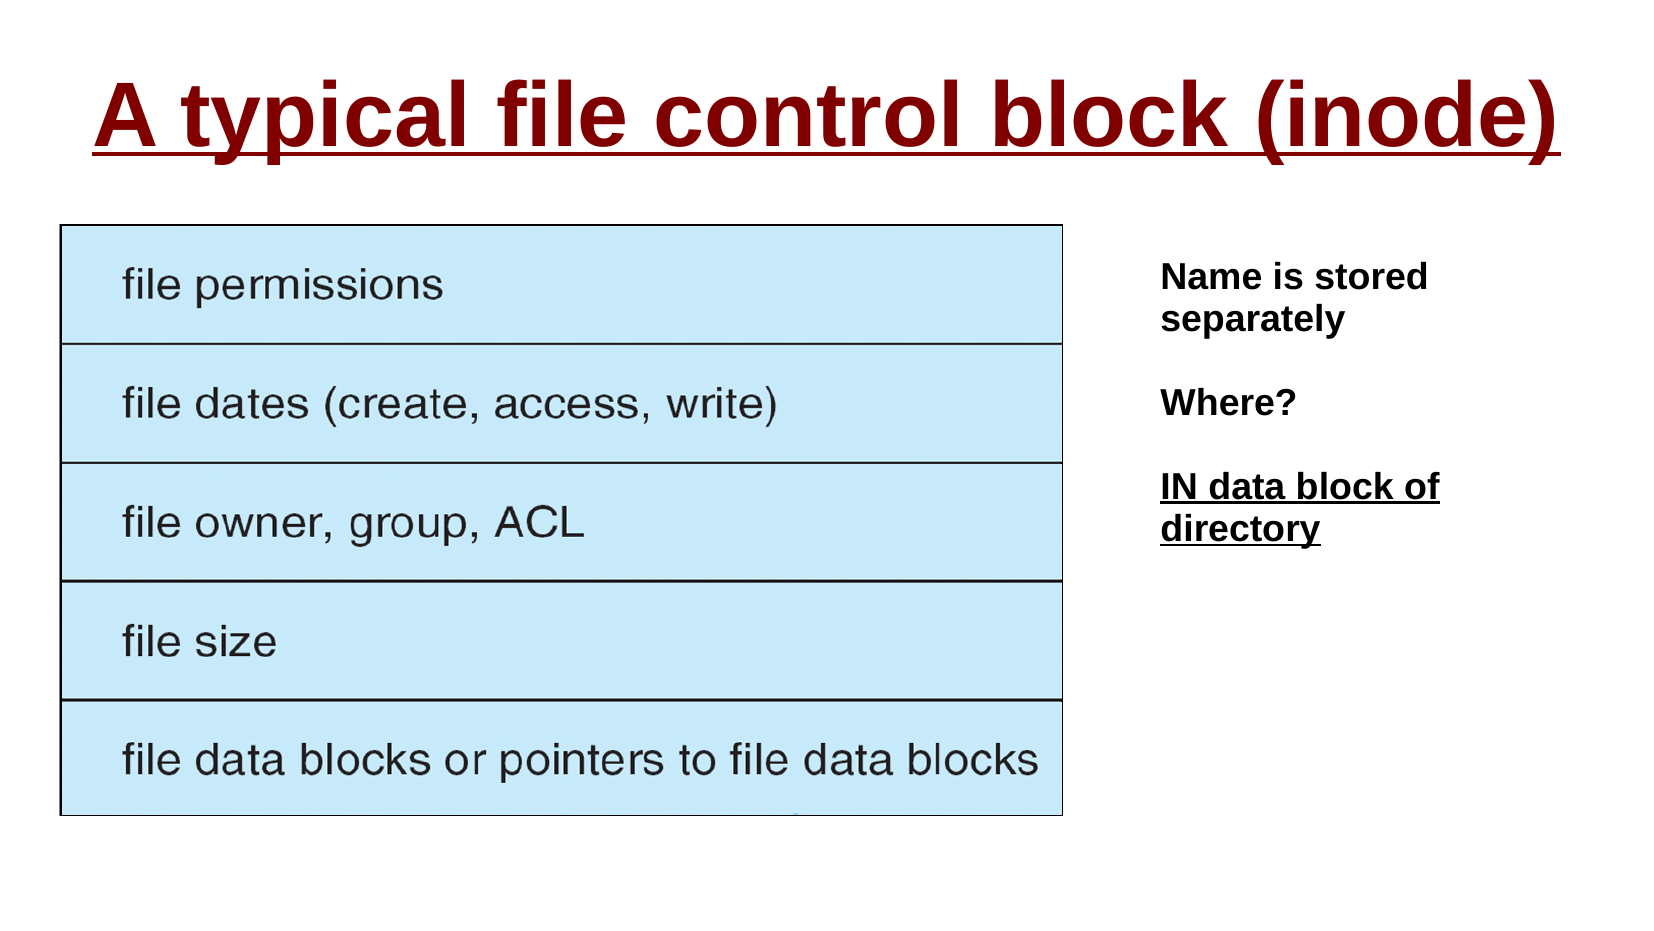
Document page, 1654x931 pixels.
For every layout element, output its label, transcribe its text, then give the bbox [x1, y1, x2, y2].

title A typical file control block (inode) [82, 37, 1571, 193]
picture [59, 224, 1063, 816]
text_box Name is stored separately Where? IN data block of directory [1145, 248, 1548, 557]
